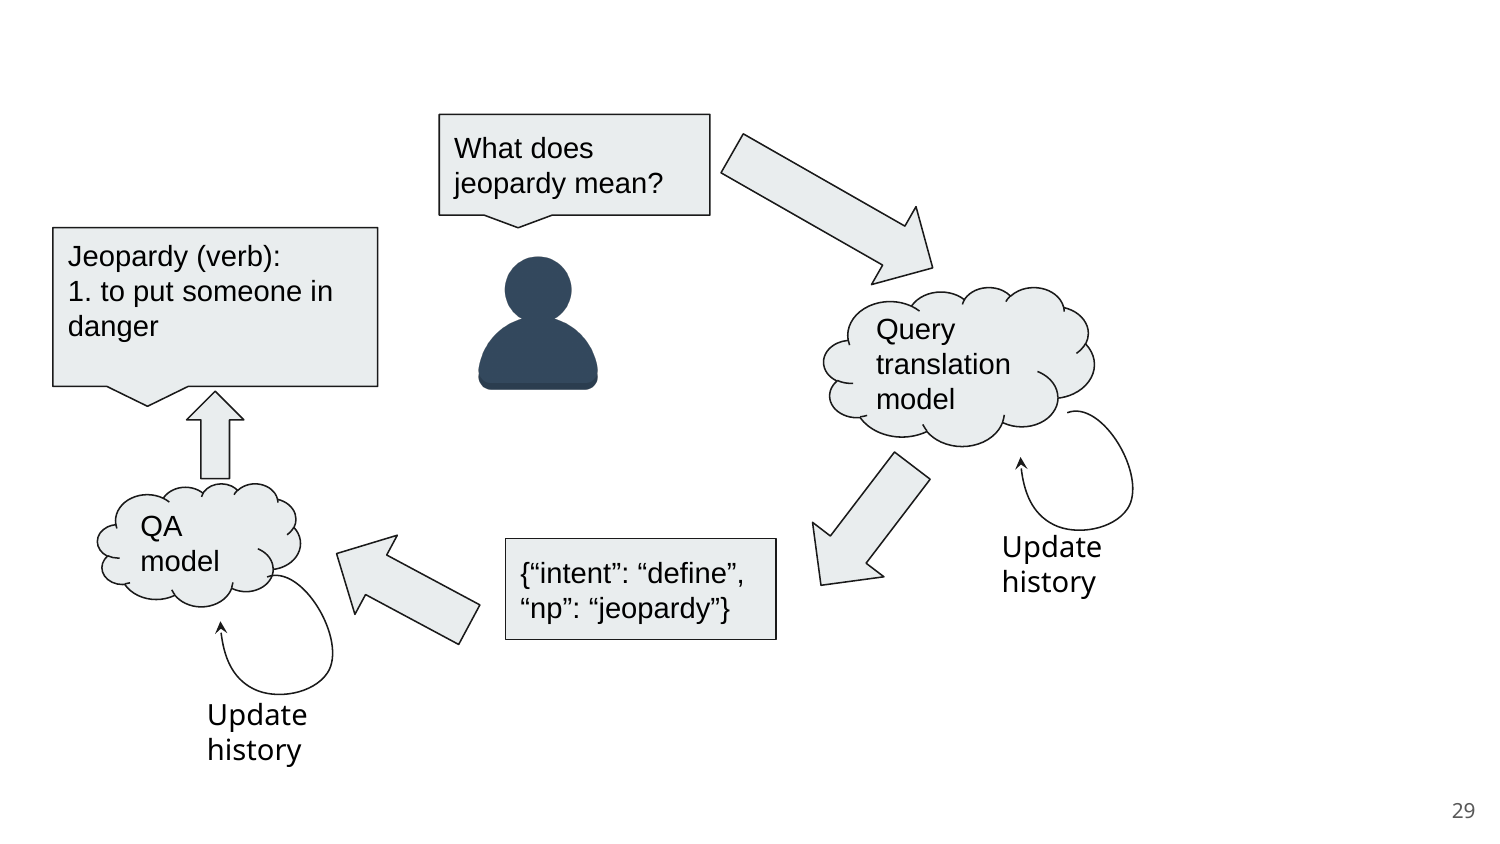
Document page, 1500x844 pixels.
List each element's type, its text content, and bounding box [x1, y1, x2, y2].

slide_number <number> [1400, 779, 1491, 844]
text_box Query translation model [823, 287, 1095, 447]
text_box What does jeopardy mean? [439, 114, 710, 228]
text_box [812, 452, 931, 586]
text_box [186, 391, 244, 479]
text_box Update history [986, 513, 1157, 601]
text_box {“intent”: “define”, “np”: “jeopardy”} [505, 538, 776, 640]
text_box Jeopardy (verb): 1. to put someone in danger [52, 227, 378, 407]
picture [458, 243, 618, 403]
text_box QA model [97, 483, 301, 607]
text_box [721, 133, 933, 285]
text_box [336, 535, 480, 645]
text_box Update history [191, 681, 362, 769]
